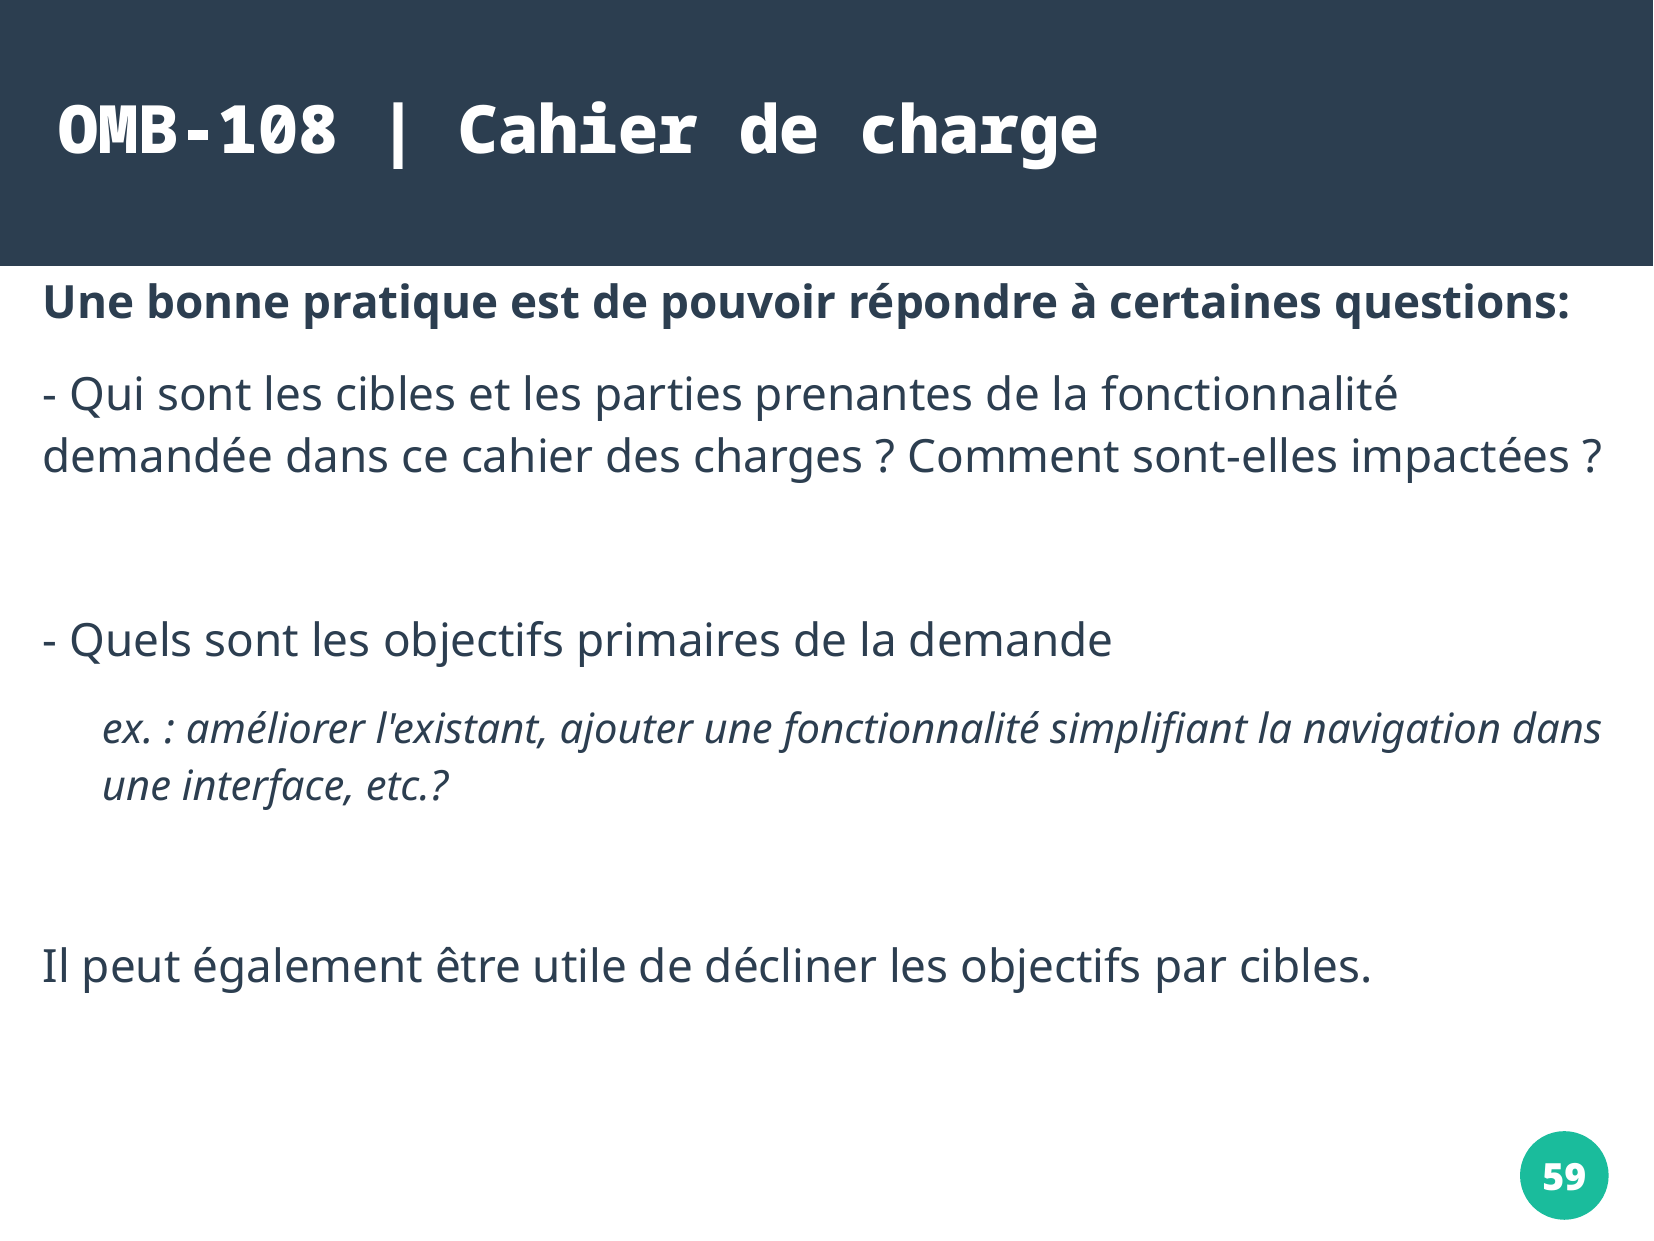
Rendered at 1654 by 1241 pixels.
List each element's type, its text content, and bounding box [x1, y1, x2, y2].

list Une bonne pratique est de pouvoir répondre à certaines questions: - Qui sont les cibles et les parties prenantes de la fonctionnalité demandée dans ce cahier des charges ? Comment sont-elles impactées ? - Quels sont les objectifs primaires de la demande ex. : améliorer l'existant, ajouter une fonctionnalité simplifiant la navigation dans une interface, etc.? Il peut également être utile de décliner les objectifs par cibles. [42, 269, 1622, 1216]
title OMB-108 | Cahier de charge [58, 49, 1594, 207]
